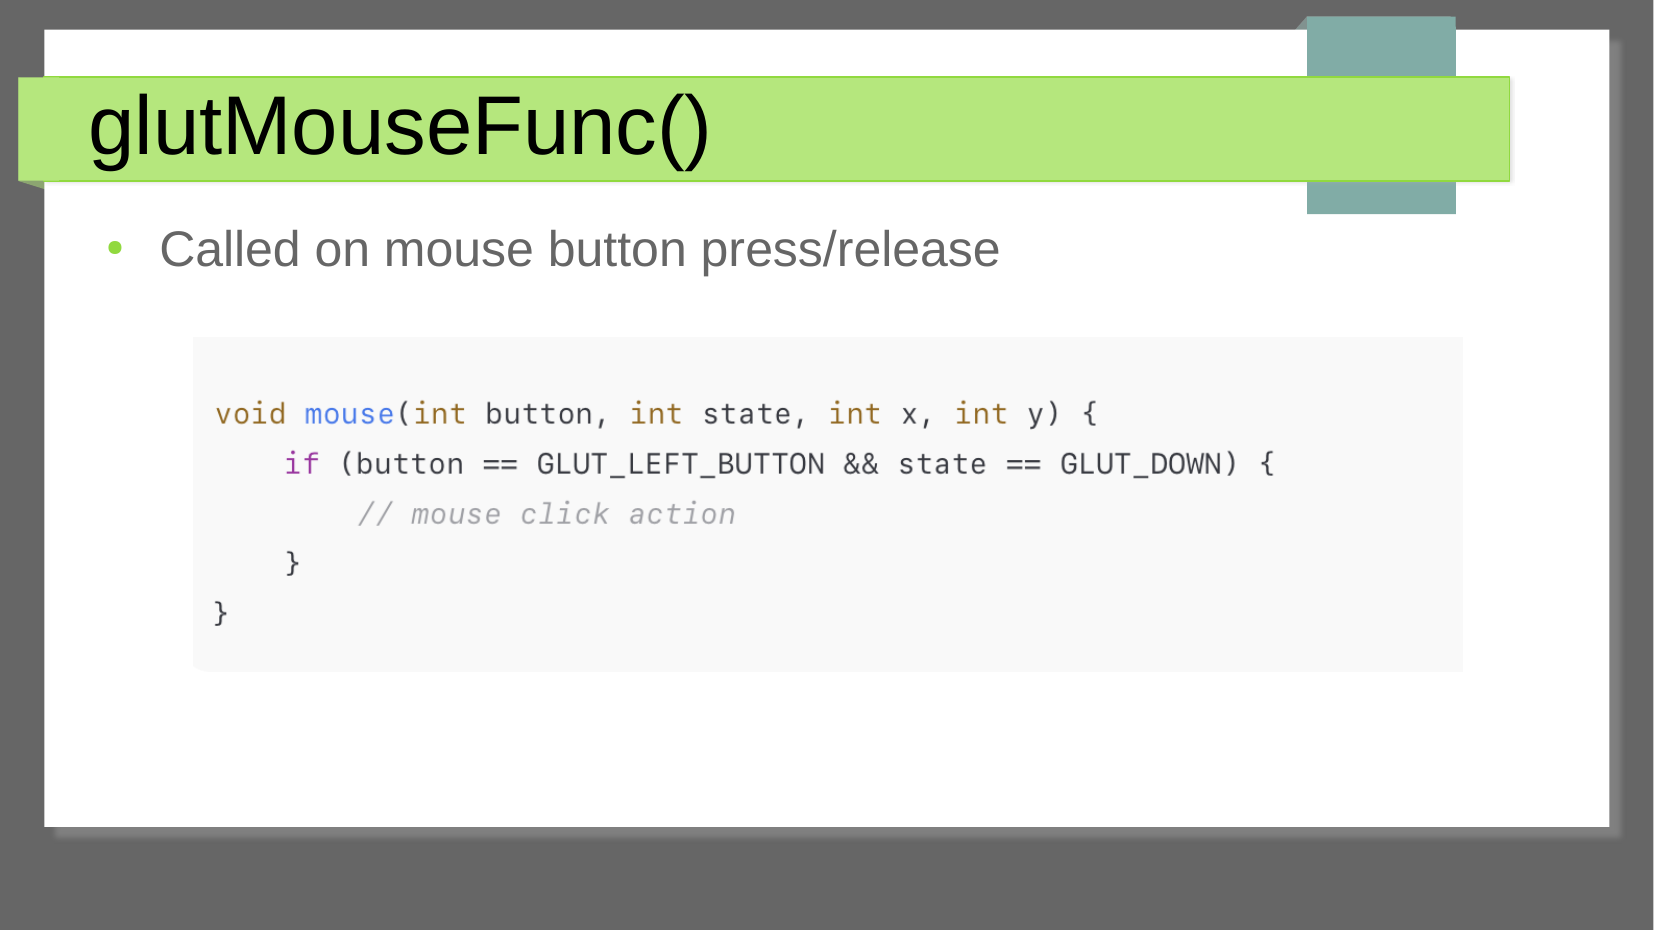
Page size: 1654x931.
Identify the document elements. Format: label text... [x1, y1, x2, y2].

list Called on mouse button press/release [88, 221, 1565, 813]
picture [193, 337, 1463, 676]
title glutMouseFunc() [88, 73, 1506, 178]
